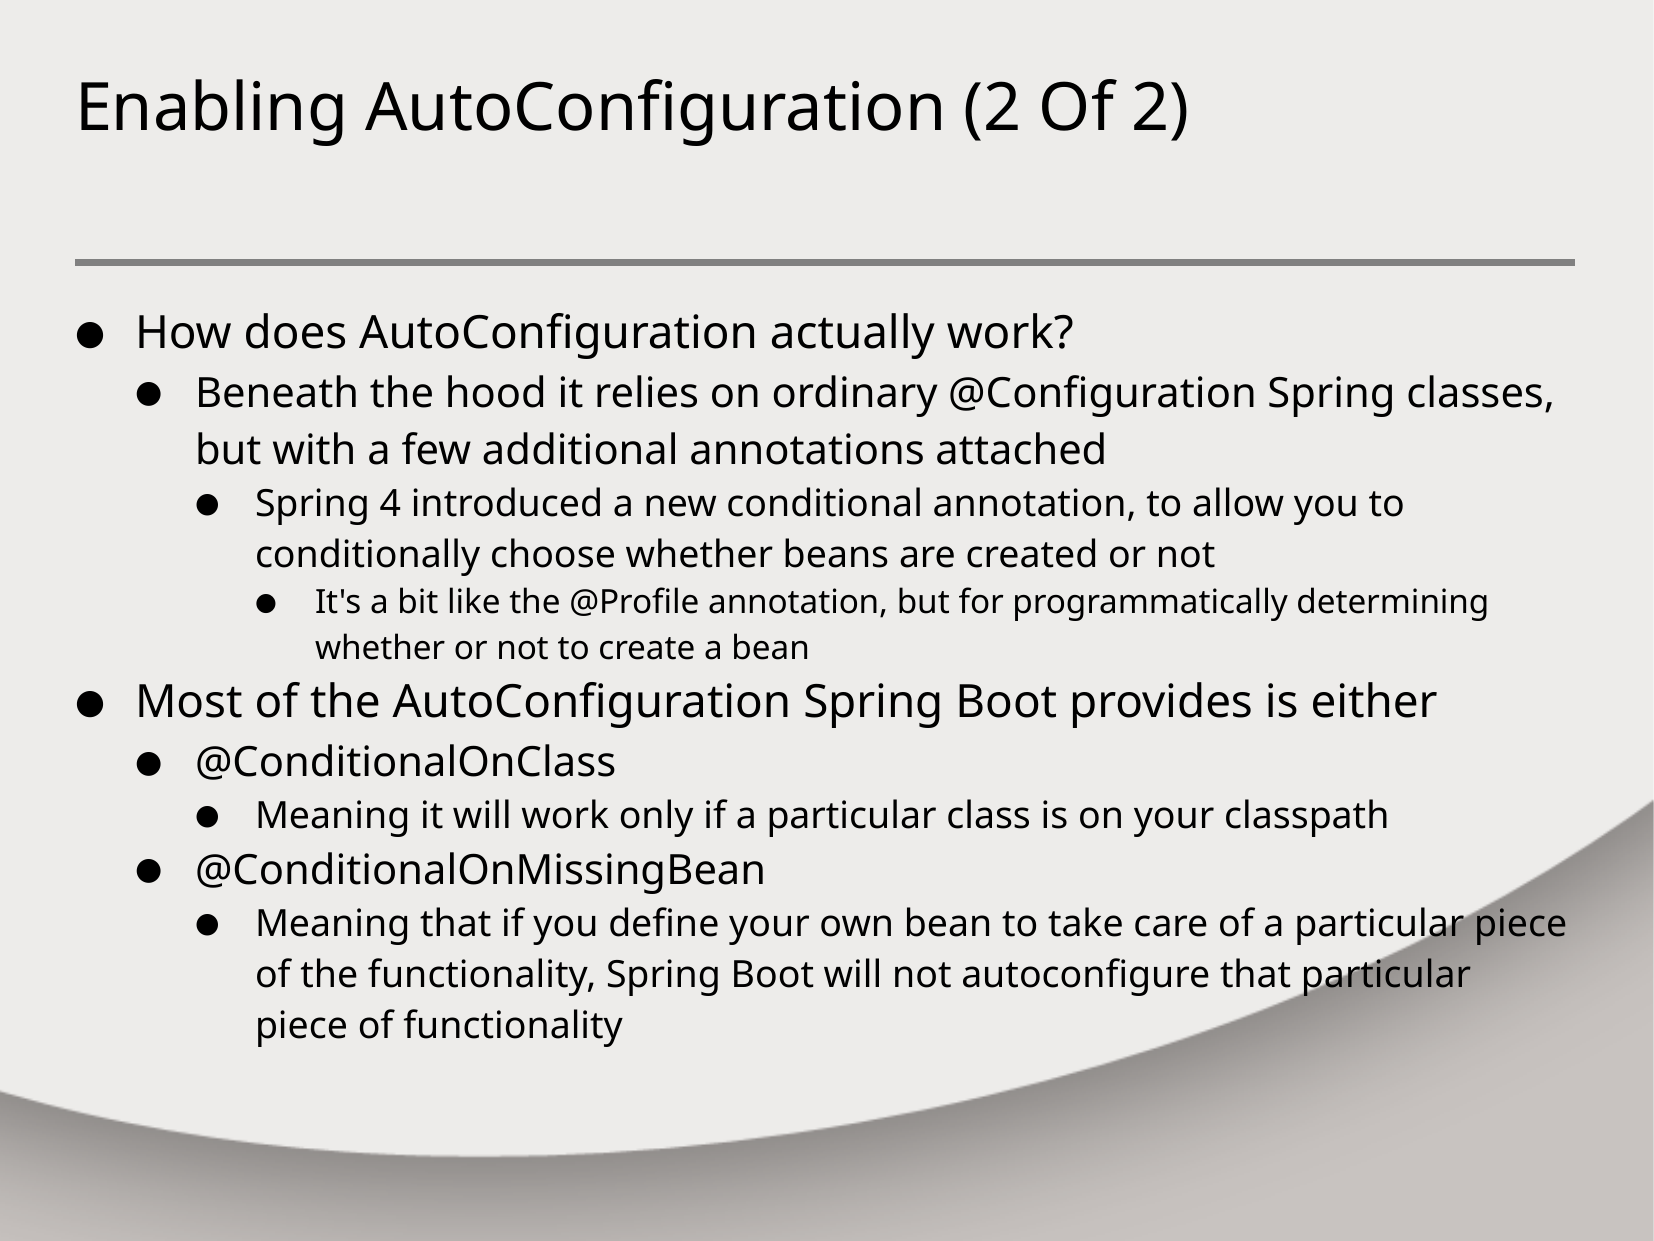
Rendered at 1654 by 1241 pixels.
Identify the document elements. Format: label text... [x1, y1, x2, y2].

picture [0, 0, 1654, 1241]
list How does AutoConfiguration actually work? Beneath the hood it relies on ordinary @Configuration Spring classes, but with a few additional annotations attached Spring 4 introduced a new conditional annotation, to allow you to conditionally choose whether beans are created or not It's a bit like the @Profile annotation, but for programmatically determining whether or not to create a bean Most of the AutoConfiguration Spring Boot provides is either @ConditionalOnClass Meaning it will work only if a particular class is on your classpath @ConditionalOnMissingBean Meaning that if you define your own bean to take care of a particular piece of the functionality, Spring Boot will not autoconfigure that particular piece of functionality [75, 299, 1576, 1163]
title Enabling AutoConfiguration (2 Of 2) [75, 75, 1576, 226]
